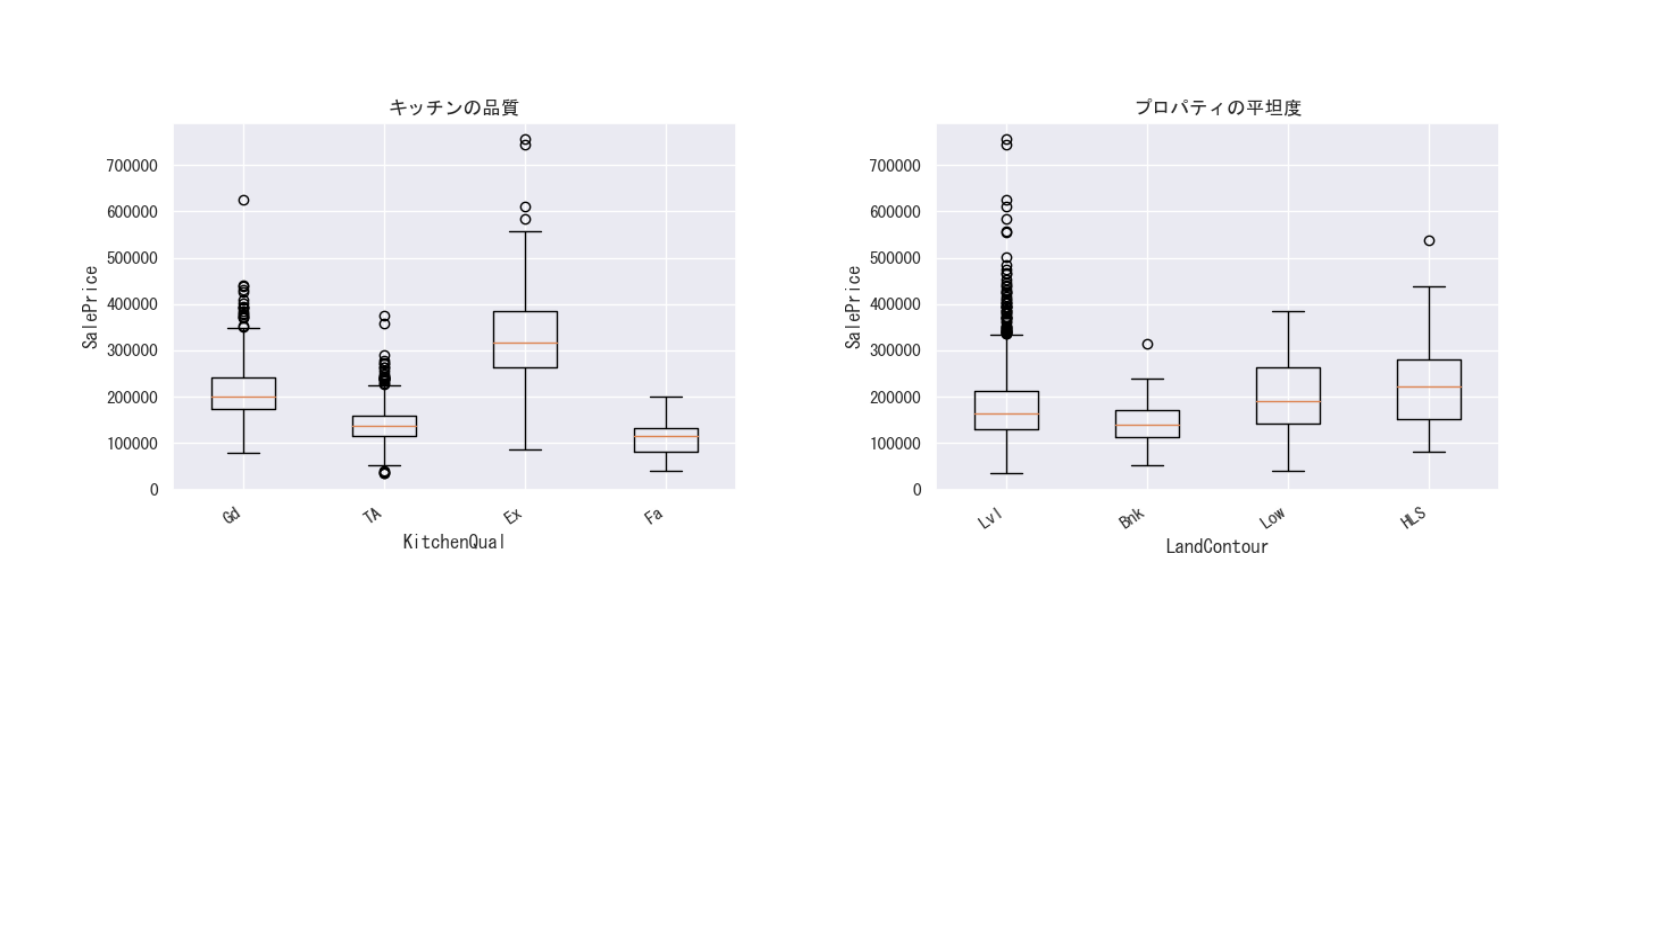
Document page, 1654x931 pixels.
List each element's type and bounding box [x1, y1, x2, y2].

picture [82, 58, 809, 598]
picture [845, 58, 1572, 598]
